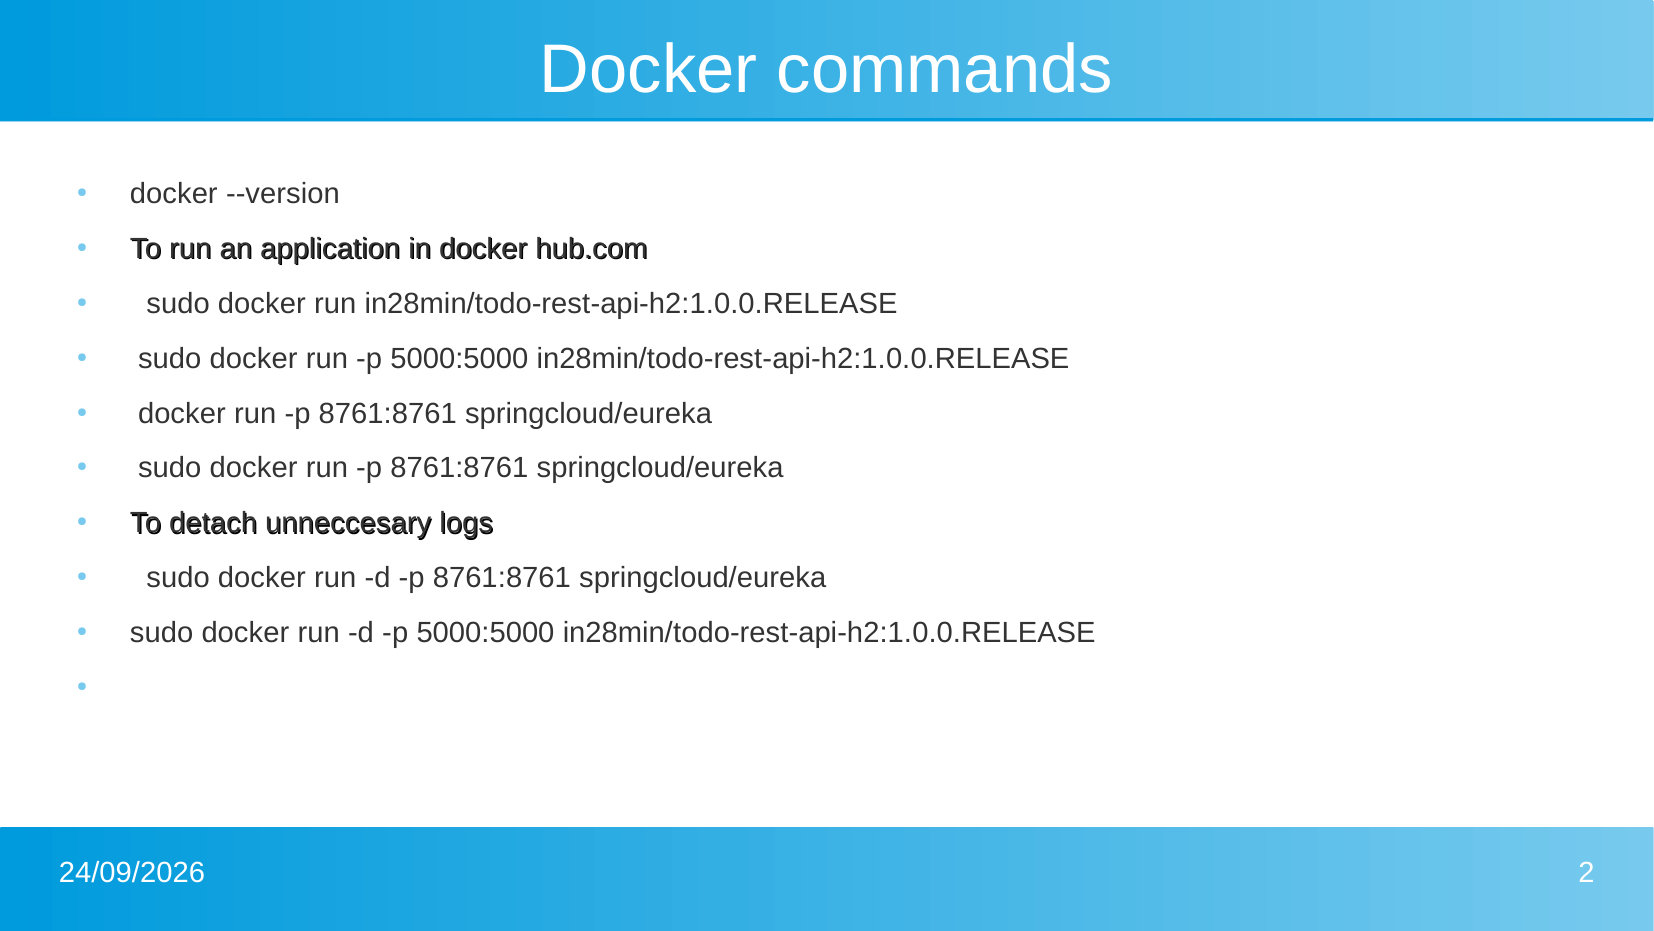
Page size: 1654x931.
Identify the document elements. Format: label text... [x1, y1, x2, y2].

title Docker commands [59, 29, 1595, 108]
list docker --version To run an application in docker hub.com sudo docker run in28min/todo-rest-api-h2:1.0.0.RELEASE sudo docker run -p 5000:5000 in28min/todo-rest-api-h2:1.0.0.RELEASE docker run -p 8761:8761 springcloud/eureka sudo docker run -p 8761:8761 springcloud/eureka To detach unneccesary logs sudo docker run -d -p 8761:8761 springcloud/eureka sudo docker run -d -p 5000:5000 in28min/todo-rest-api-h2:1.0.0.RELEASE [59, 177, 1595, 768]
